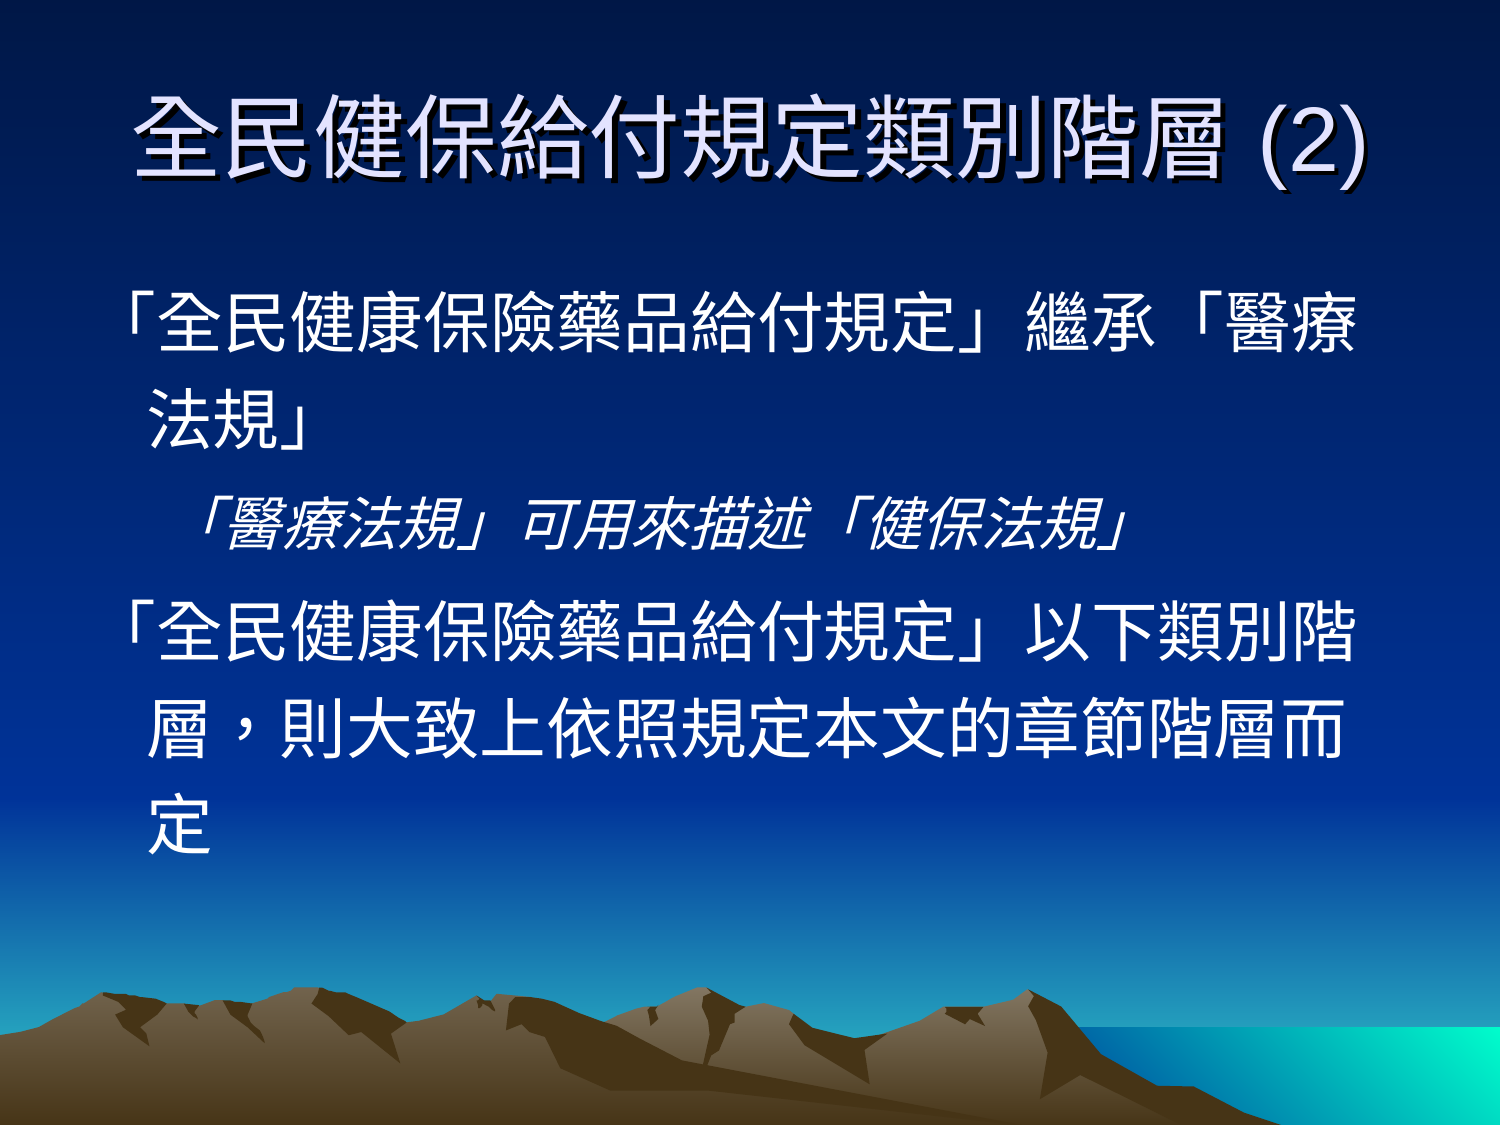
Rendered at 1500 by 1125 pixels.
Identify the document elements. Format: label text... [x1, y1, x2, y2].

title 全民健保給付規定類別階層(2) [75, 37, 1426, 225]
list 「全民健康保險藥品給付規定」繼承「醫療法規」 「醫療法規」可用來描述「健保法規」 「全民健康保險藥品給付規定」以下類別階層，則大致上依照規定本文的章節階層而定 [75, 262, 1426, 1001]
